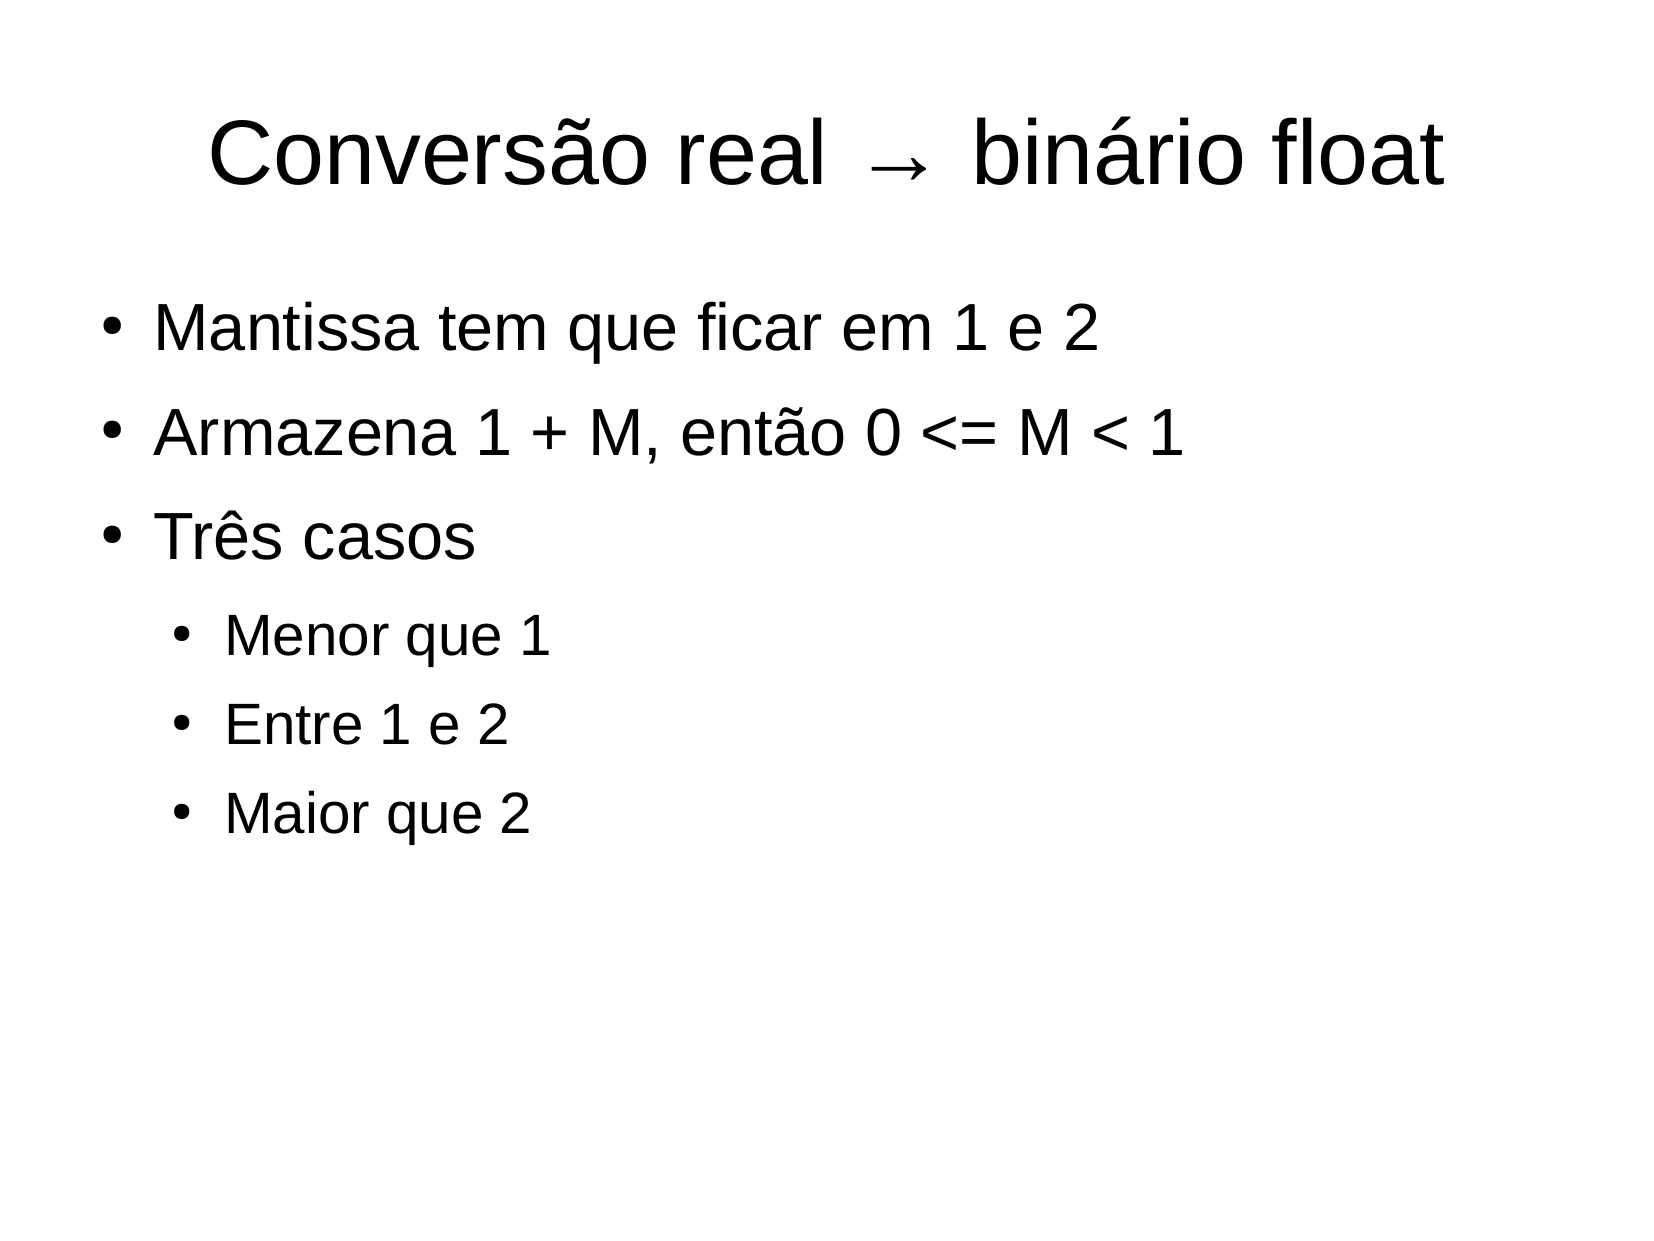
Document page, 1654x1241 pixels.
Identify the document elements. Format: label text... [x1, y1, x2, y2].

title Conversão real → binário float [82, 49, 1571, 257]
list Mantissa tem que ficar em 1 e 2 Armazena 1 + M, então 0 <= M < 1 Três casos Menor que 1 Entre 1 e 2 Maior que 2 [82, 290, 1571, 1094]
